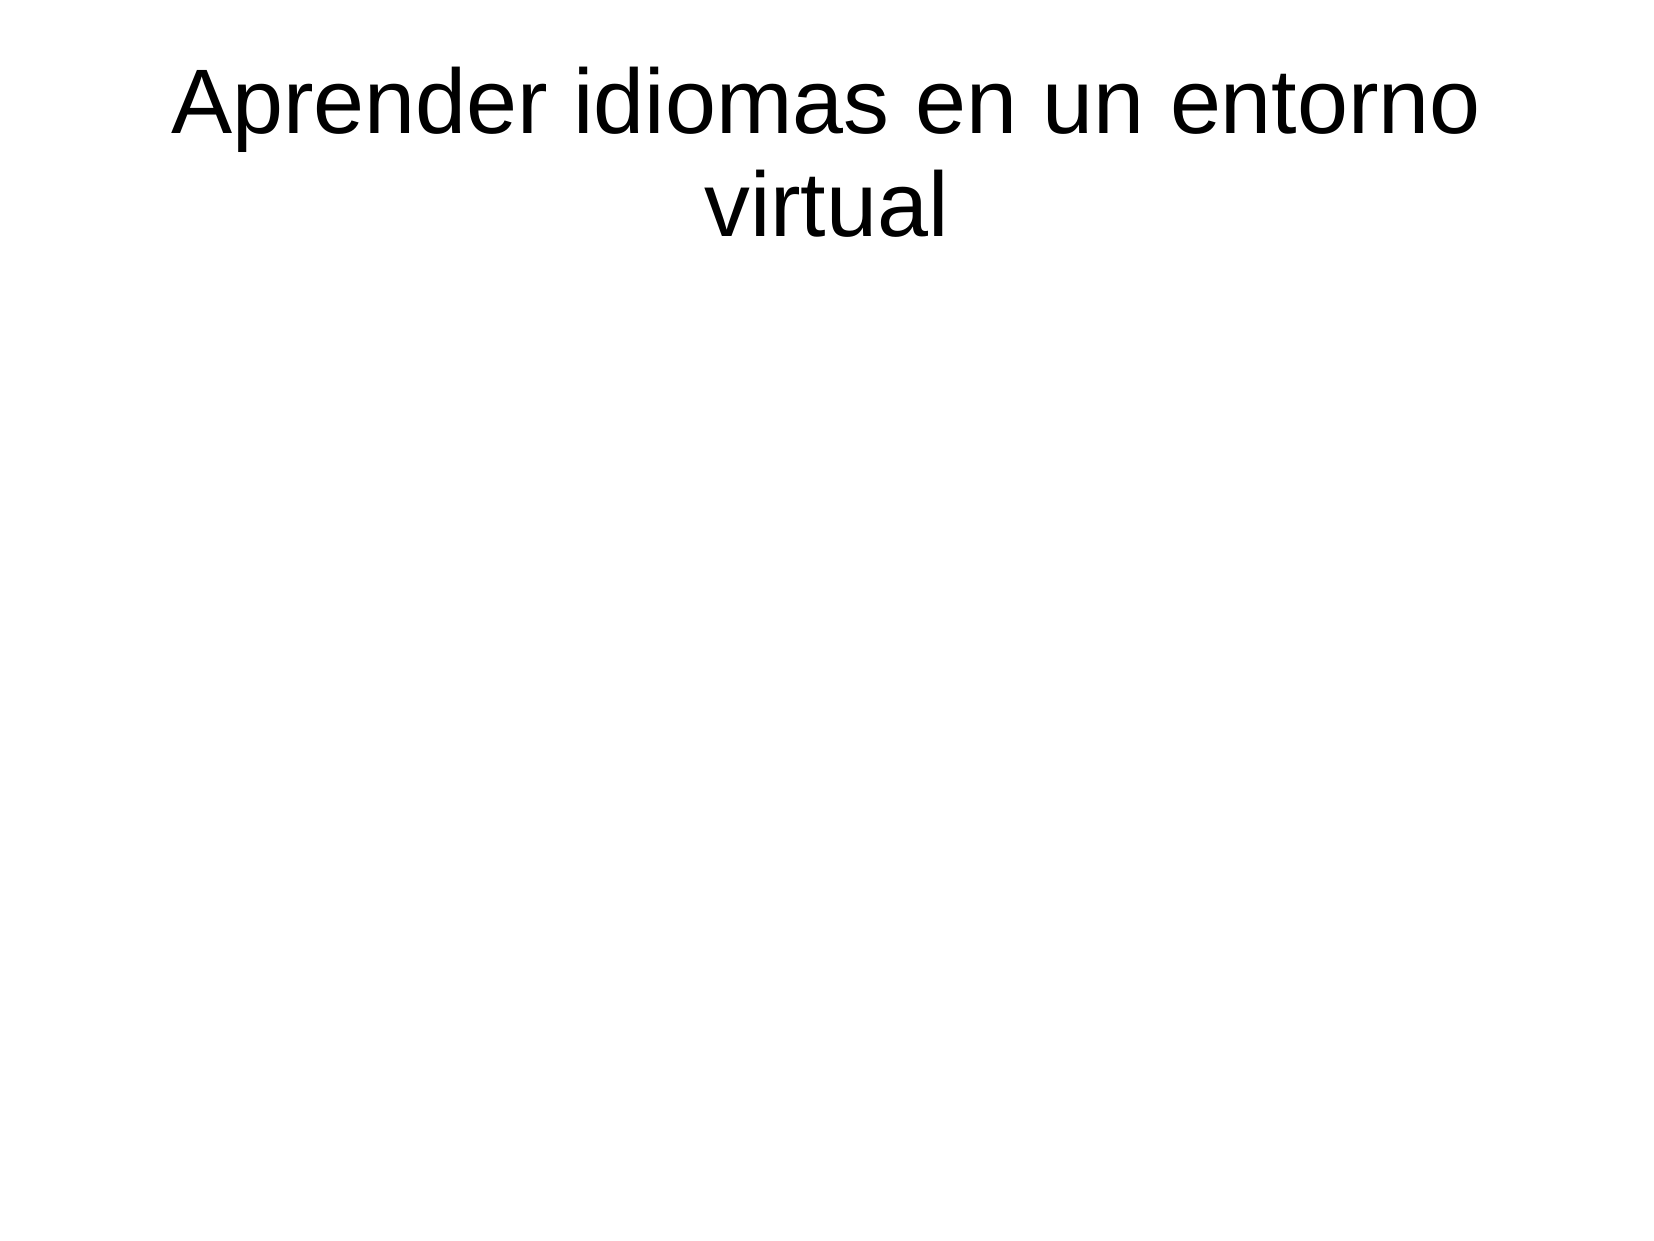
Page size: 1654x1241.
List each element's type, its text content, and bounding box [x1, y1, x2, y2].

title Aprender idiomas en un entorno virtual [82, 50, 1571, 256]
